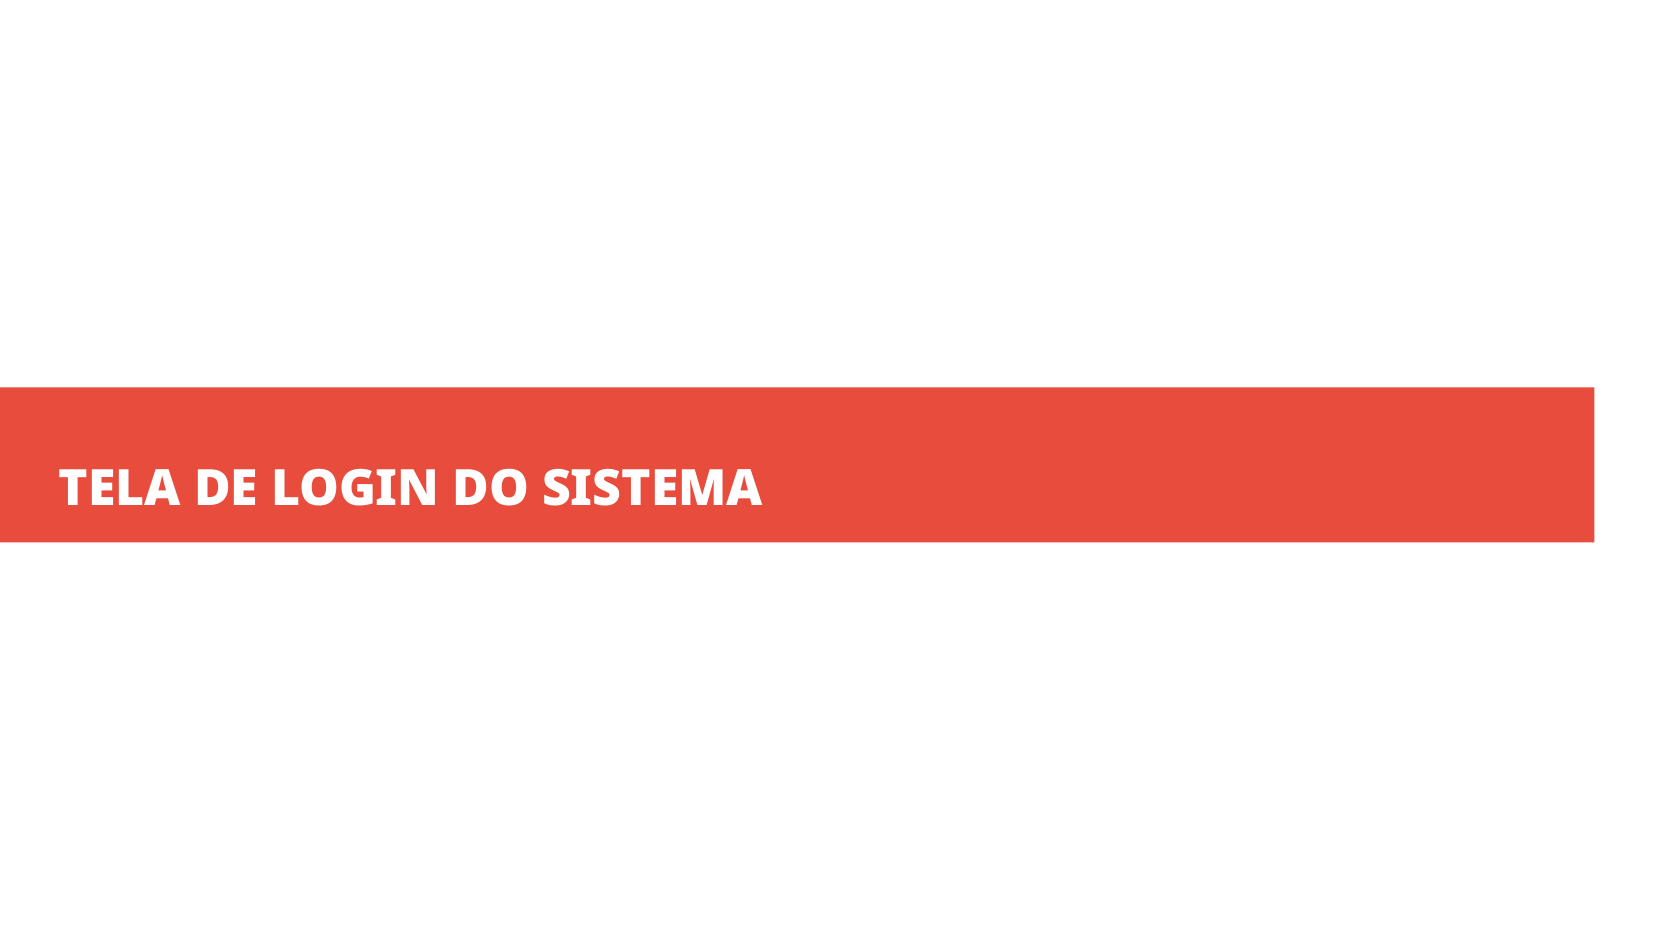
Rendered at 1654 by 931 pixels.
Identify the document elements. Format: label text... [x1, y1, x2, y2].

title TELA DE LOGIN DO SISTEMA [59, 409, 1595, 521]
